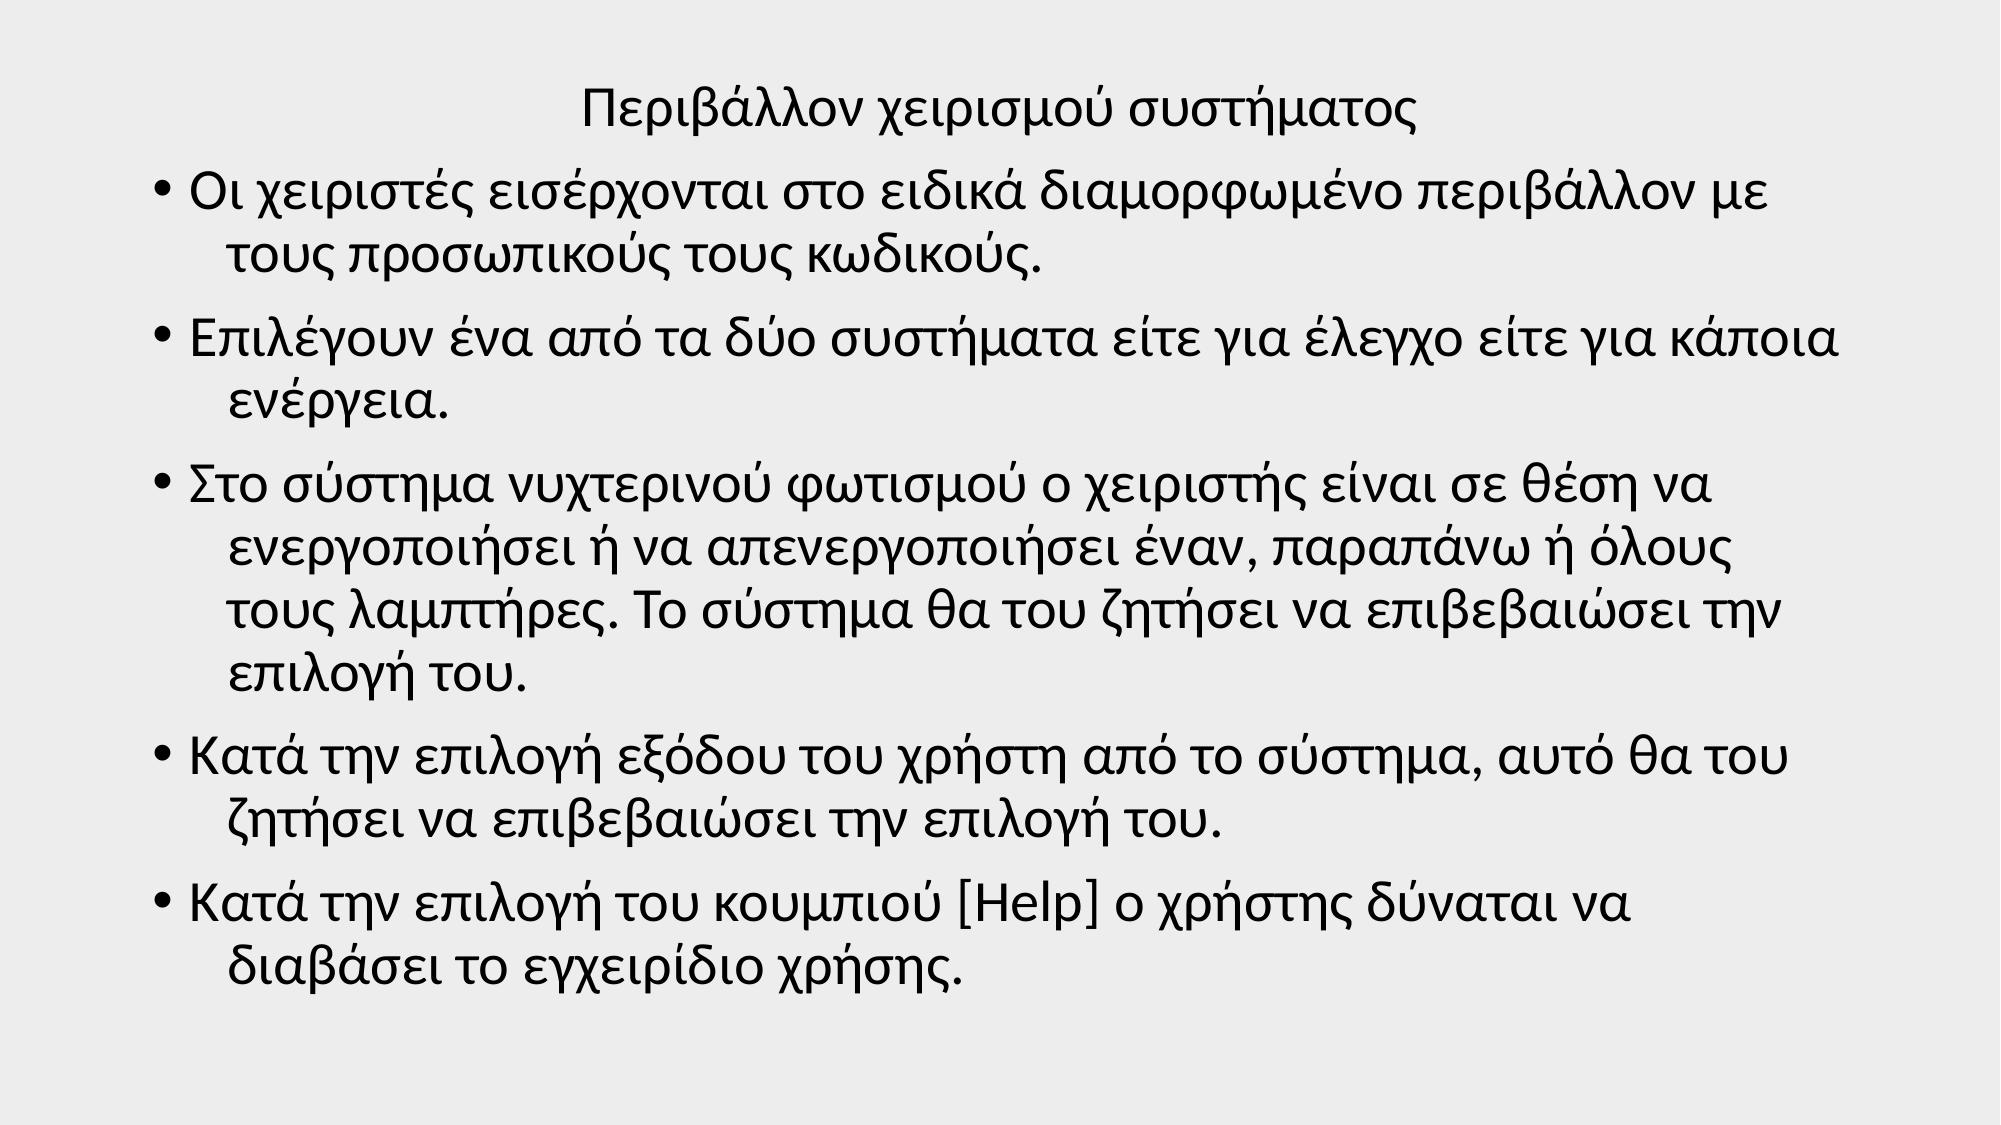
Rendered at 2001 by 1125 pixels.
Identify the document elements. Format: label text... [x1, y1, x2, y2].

list Περιβάλλον χειρισμού συστήματος Οι χειριστές εισέρχονται στο ειδικά διαμορφωμένο περιβάλλον με τους προσωπικούς τους κωδικούς. Επιλέγουν ένα από τα δύο συστήματα είτε για έλεγχο είτε για κάποια ενέργεια. Στο σύστημα νυχτερινού φωτισμού ο χειριστής είναι σε θέση να ενεργοποιήσει ή να απενεργοποιήσει έναν, παραπάνω ή όλους τους λαμπτήρες. Το σύστημα θα του ζητήσει να επιβεβαιώσει την επιλογή του. Κατά την επιλογή εξόδου του χρήστη από το σύστημα, αυτό θα του ζητήσει να επιβεβαιώσει την επιλογή του. Κατά την επιλογή του κουμπιού [Help] ο χρήστης δύναται να διαβάσει το εγχειρίδιο χρήσης. [137, 68, 1863, 1014]
